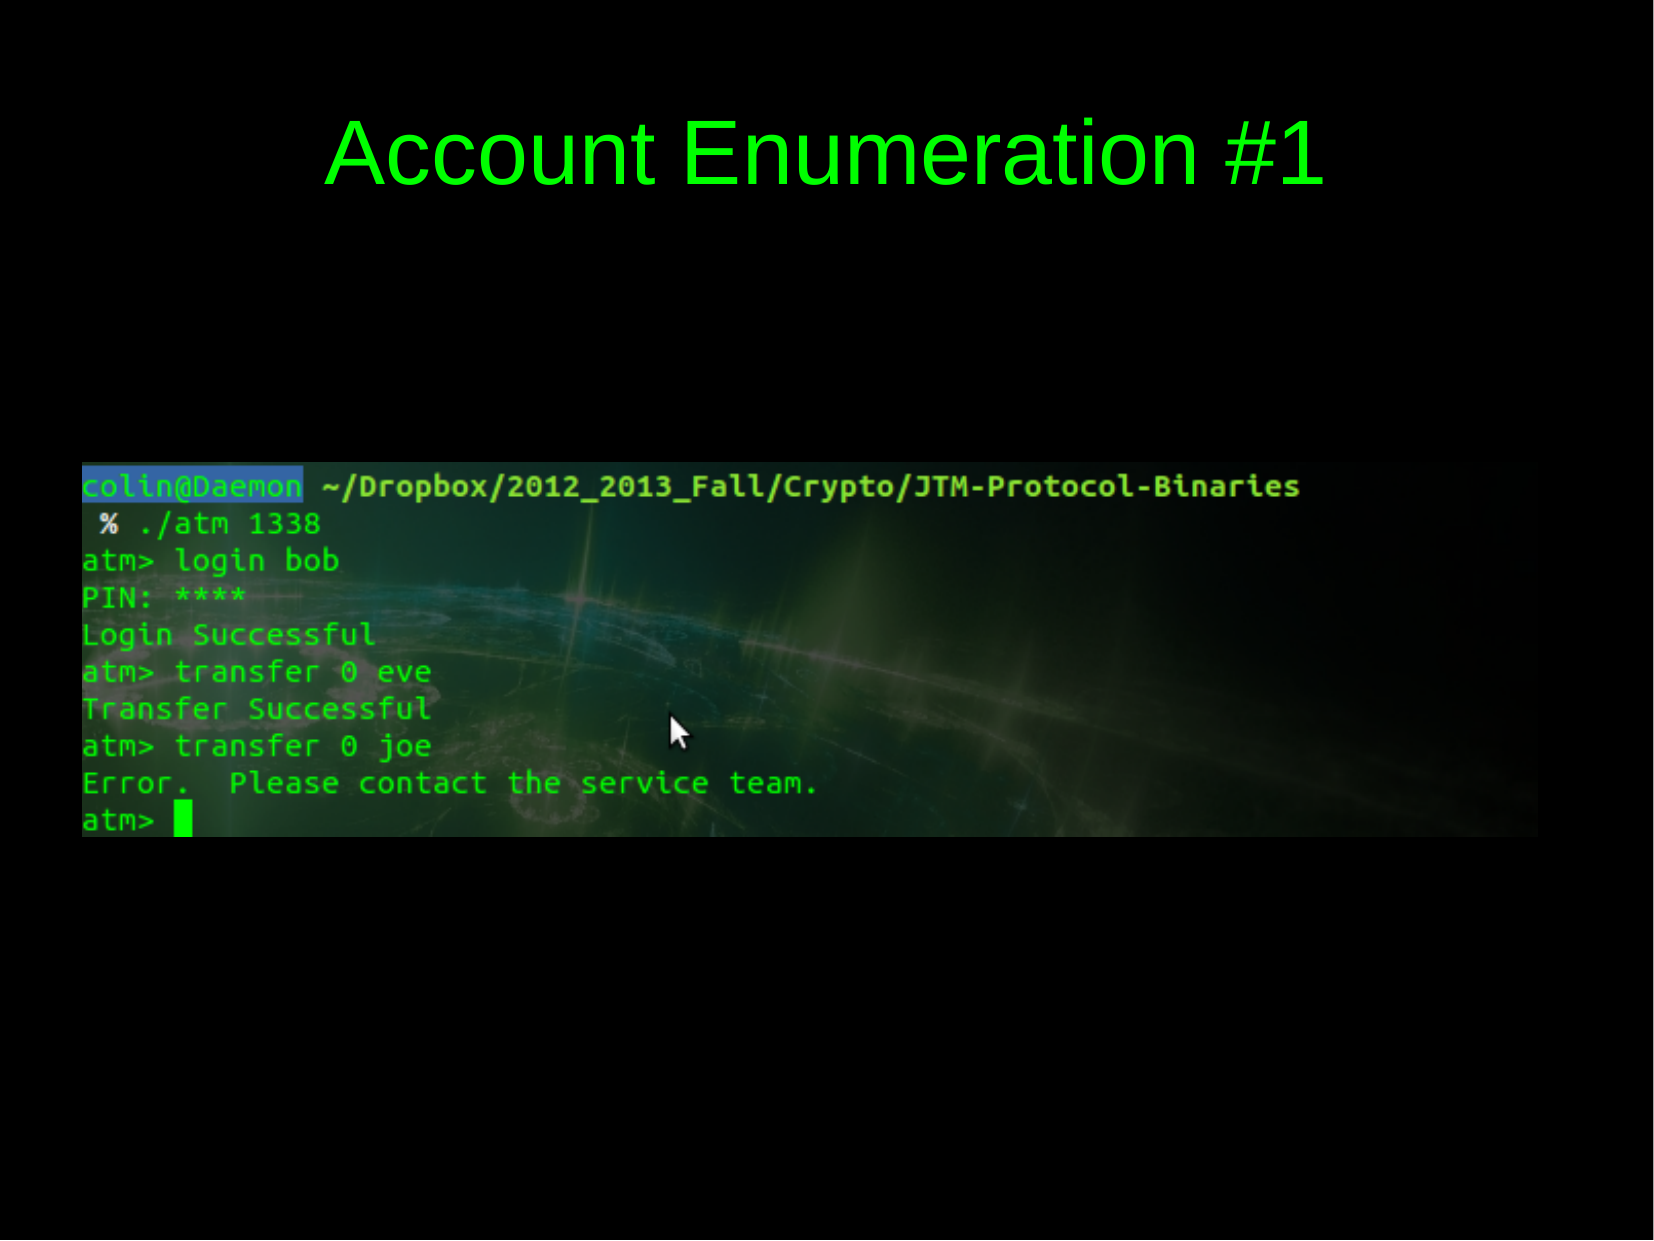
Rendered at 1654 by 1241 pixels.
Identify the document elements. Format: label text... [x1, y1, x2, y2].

picture [82, 462, 1538, 837]
title Account Enumeration #1 [82, 49, 1571, 257]
